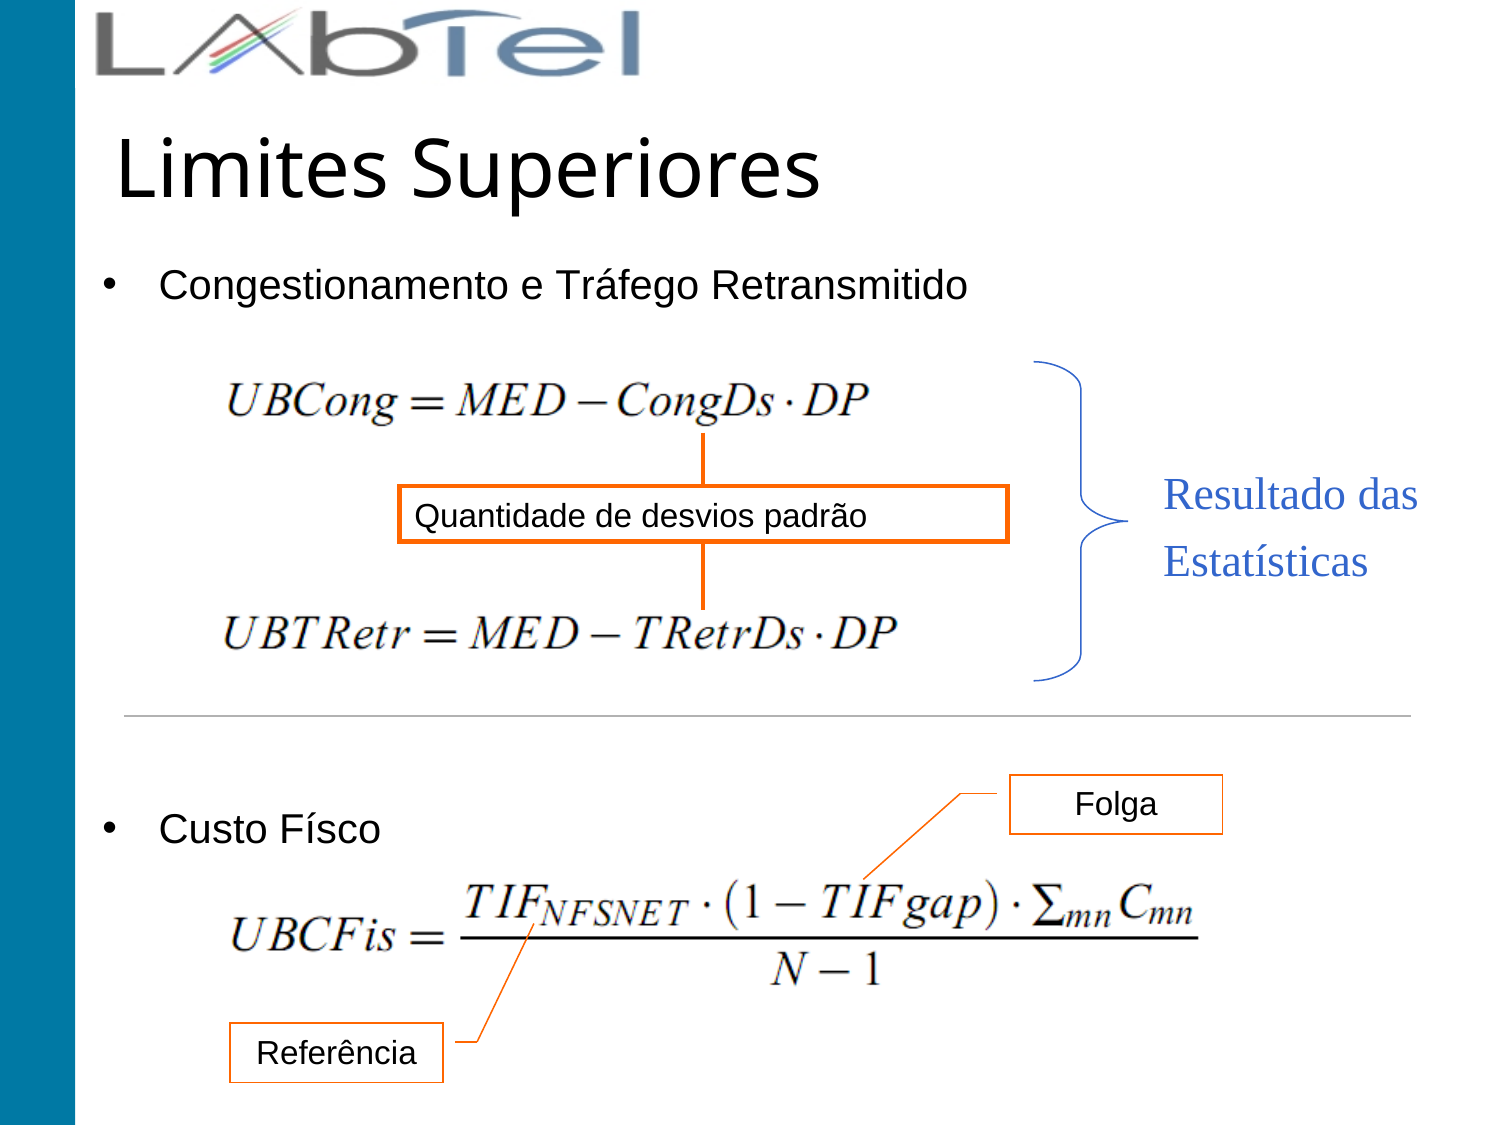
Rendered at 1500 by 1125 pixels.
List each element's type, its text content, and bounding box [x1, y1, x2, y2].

text_box Referência [230, 1023, 443, 1082]
text_box Resultado das Estatísticas [1148, 456, 1500, 594]
picture [76, 0, 676, 88]
text_box Congestionamento e Tráfego Retransmitido Custo Físco [87, 249, 1450, 1012]
text_box Limites Superiores [99, 104, 1463, 225]
text_box Quantidade de desvios padrão [399, 486, 1008, 542]
picture [218, 869, 1223, 1000]
text_box Folga [1010, 775, 1222, 834]
